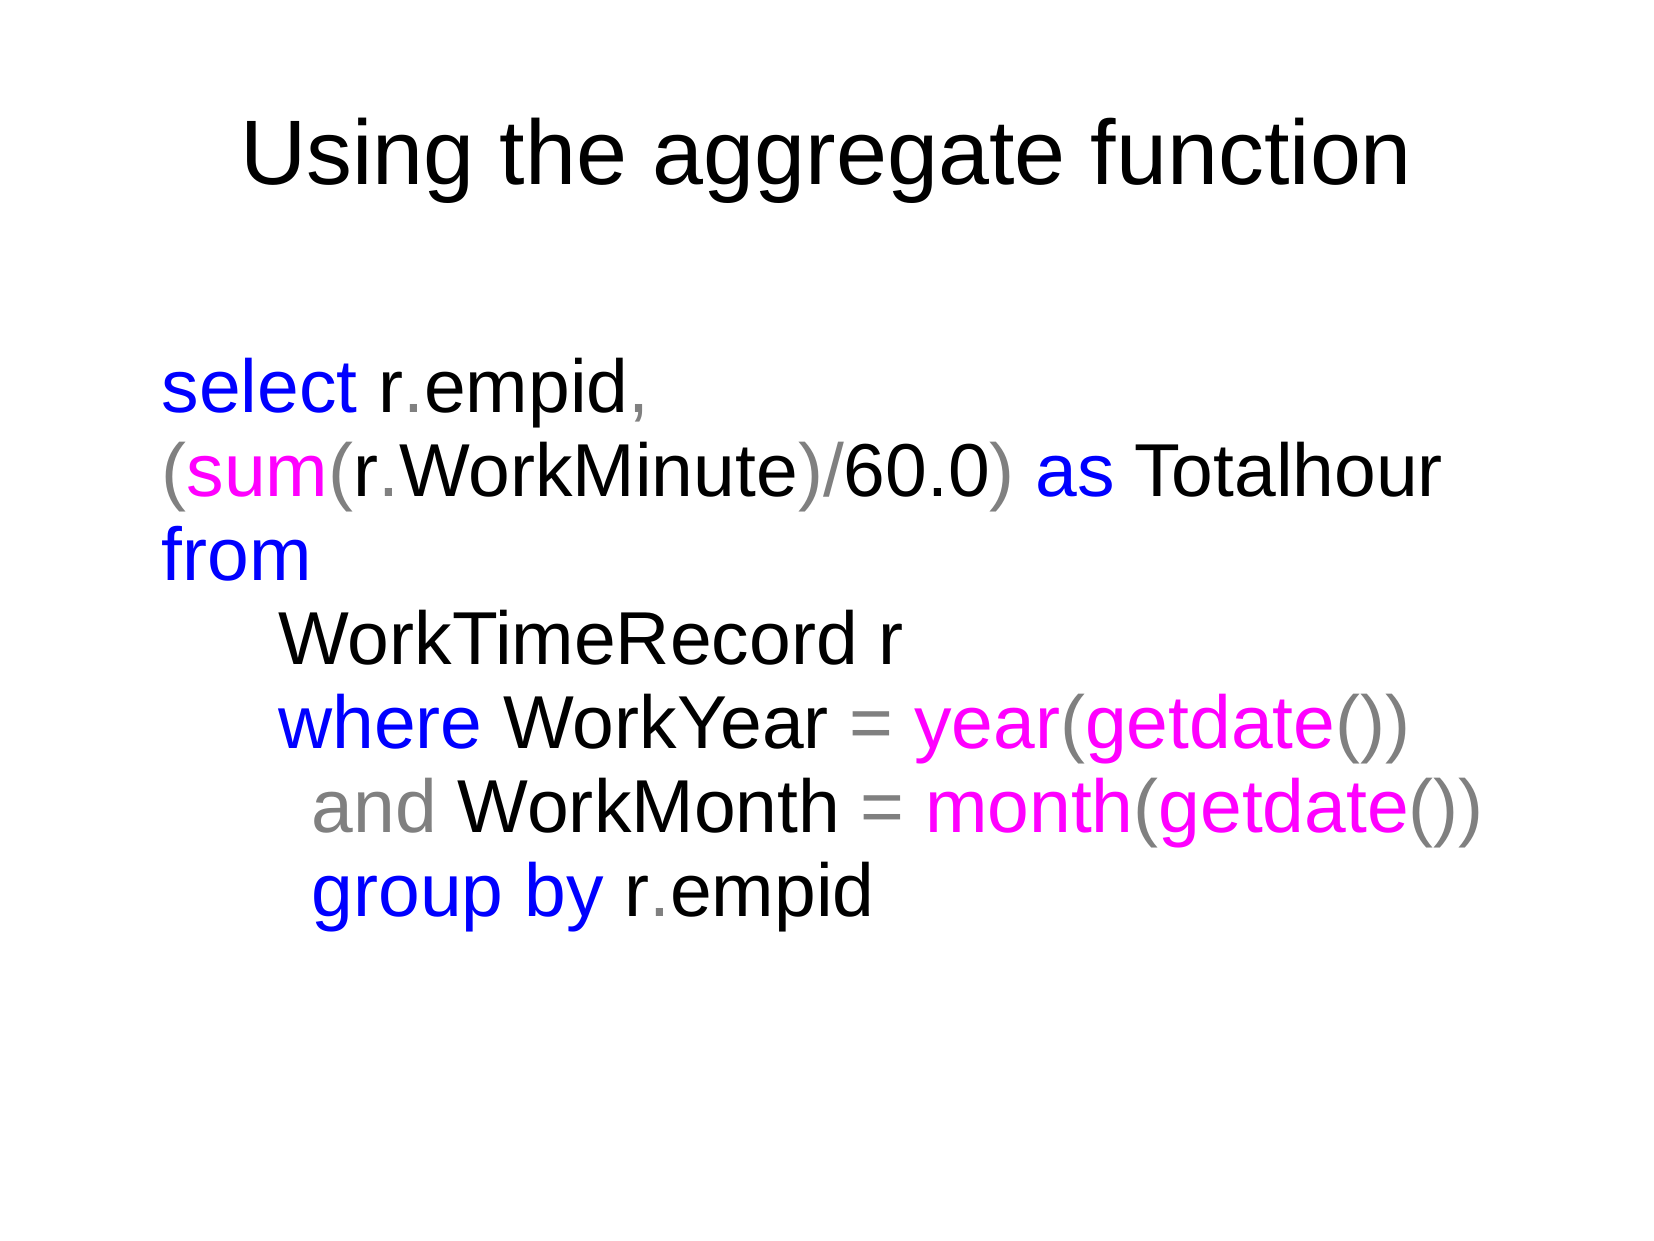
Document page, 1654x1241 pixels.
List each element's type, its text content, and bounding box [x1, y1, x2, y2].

text_box select r.empid, (sum(r.WorkMinute)/60.0) as Totalhour from WorkTimeRecord r where WorkYear = year(getdate()) and WorkMonth = month(getdate()) group by r.empid [146, 337, 1538, 1163]
title Using the aggregate function [82, 56, 1571, 250]
